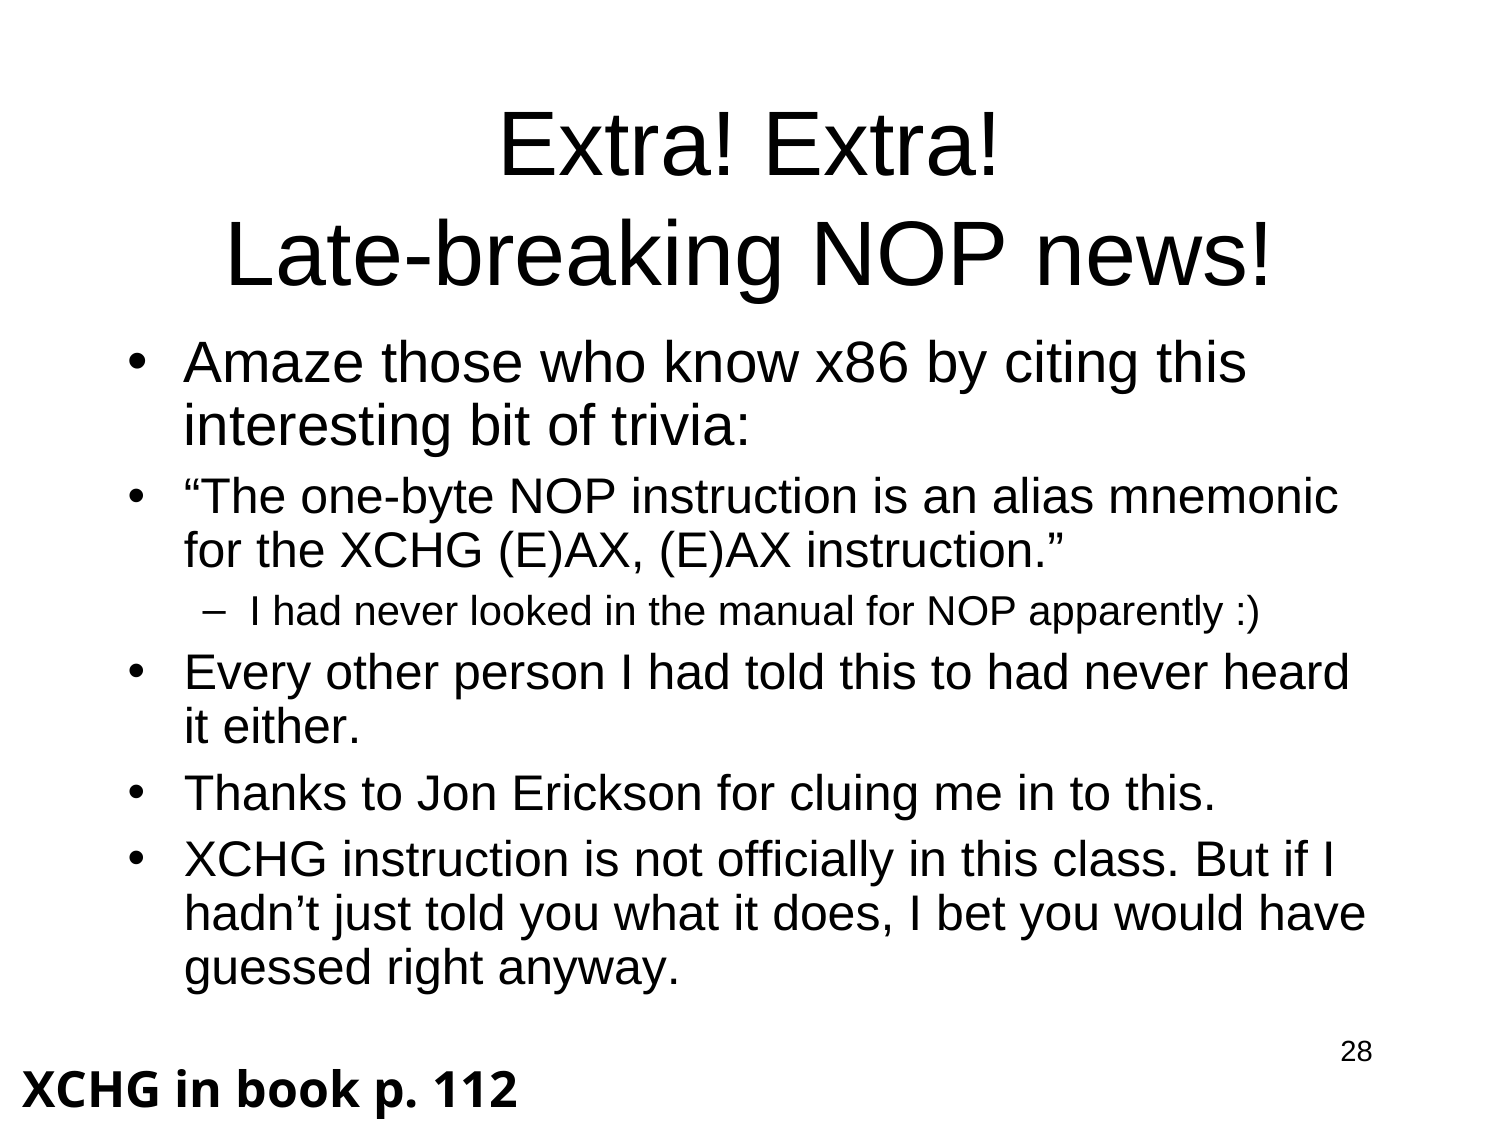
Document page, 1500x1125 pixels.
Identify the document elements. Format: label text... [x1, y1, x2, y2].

title Extra! Extra! Late-breaking NOP news! [112, 76, 1388, 312]
text_box <number> [1074, 1025, 1388, 1101]
text_box XCHG in book p. 112 [7, 1049, 533, 1125]
list Amaze those who know x86 by citing this interesting bit of trivia: “The one-byte NOP instruction is an alias mnemonic for the XCHG (E)AX, (E)AX instruction.” I had never looked in the manual for NOP apparently :) Every other person I had told this to had never heard it either. Thanks to Jon Erickson for cluing me in to this. XCHG instruction is not officially in this class. But if I hadn’t just told you what it does, I bet you would have guessed right anyway. [112, 324, 1388, 1003]
